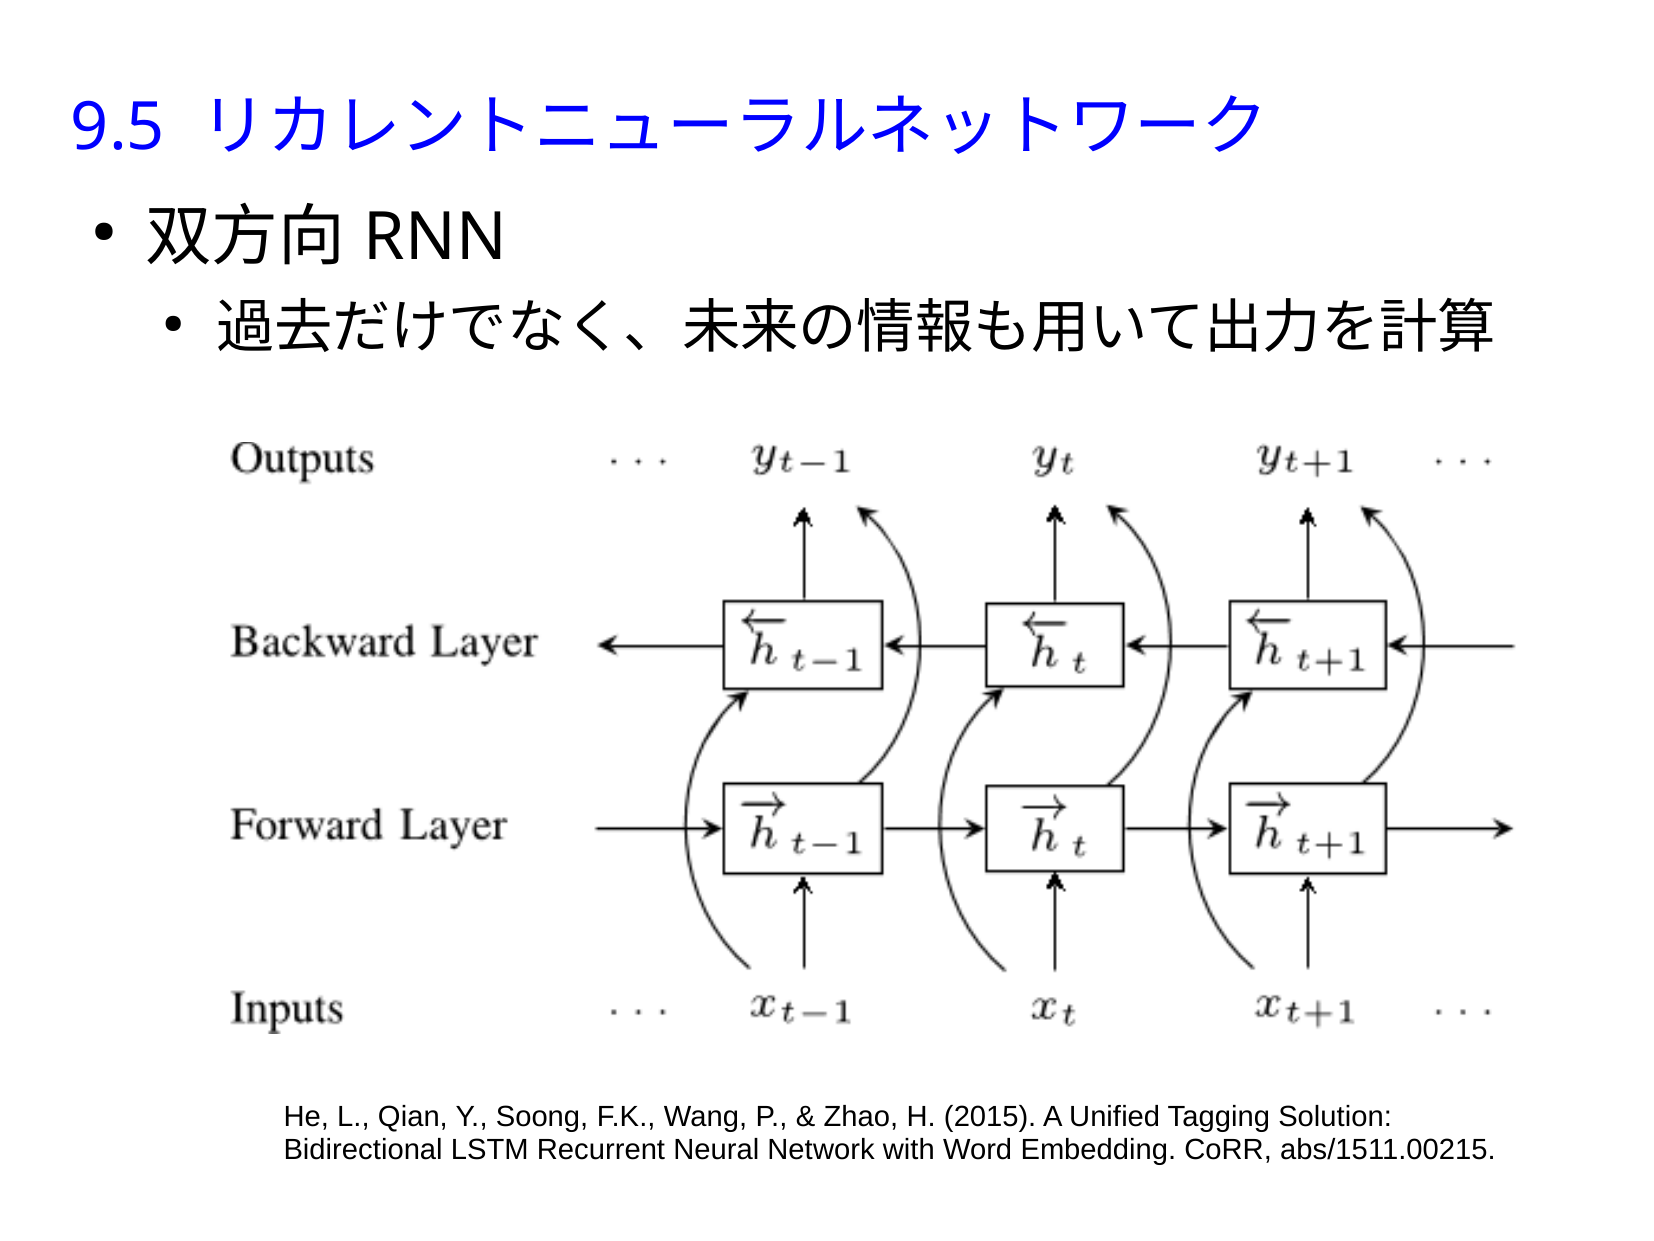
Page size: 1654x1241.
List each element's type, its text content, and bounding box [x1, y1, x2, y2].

text_box He, L., Qian, Y., Soong, F.K., Wang, P., & Zhao, H. (2015). A Unified Tagging Solution: Bidirectional LSTM Recurrent Neural Network with Word Embedding. CoRR, abs/1511.00215. [268, 1092, 1513, 1173]
list 双方向RNN 過去だけでなく、未来の情報も用いて出力を計算 [74, 188, 1563, 1123]
title 9.5 リカレントニューラルネットワーク [70, 59, 1595, 189]
picture [229, 442, 1518, 1034]
